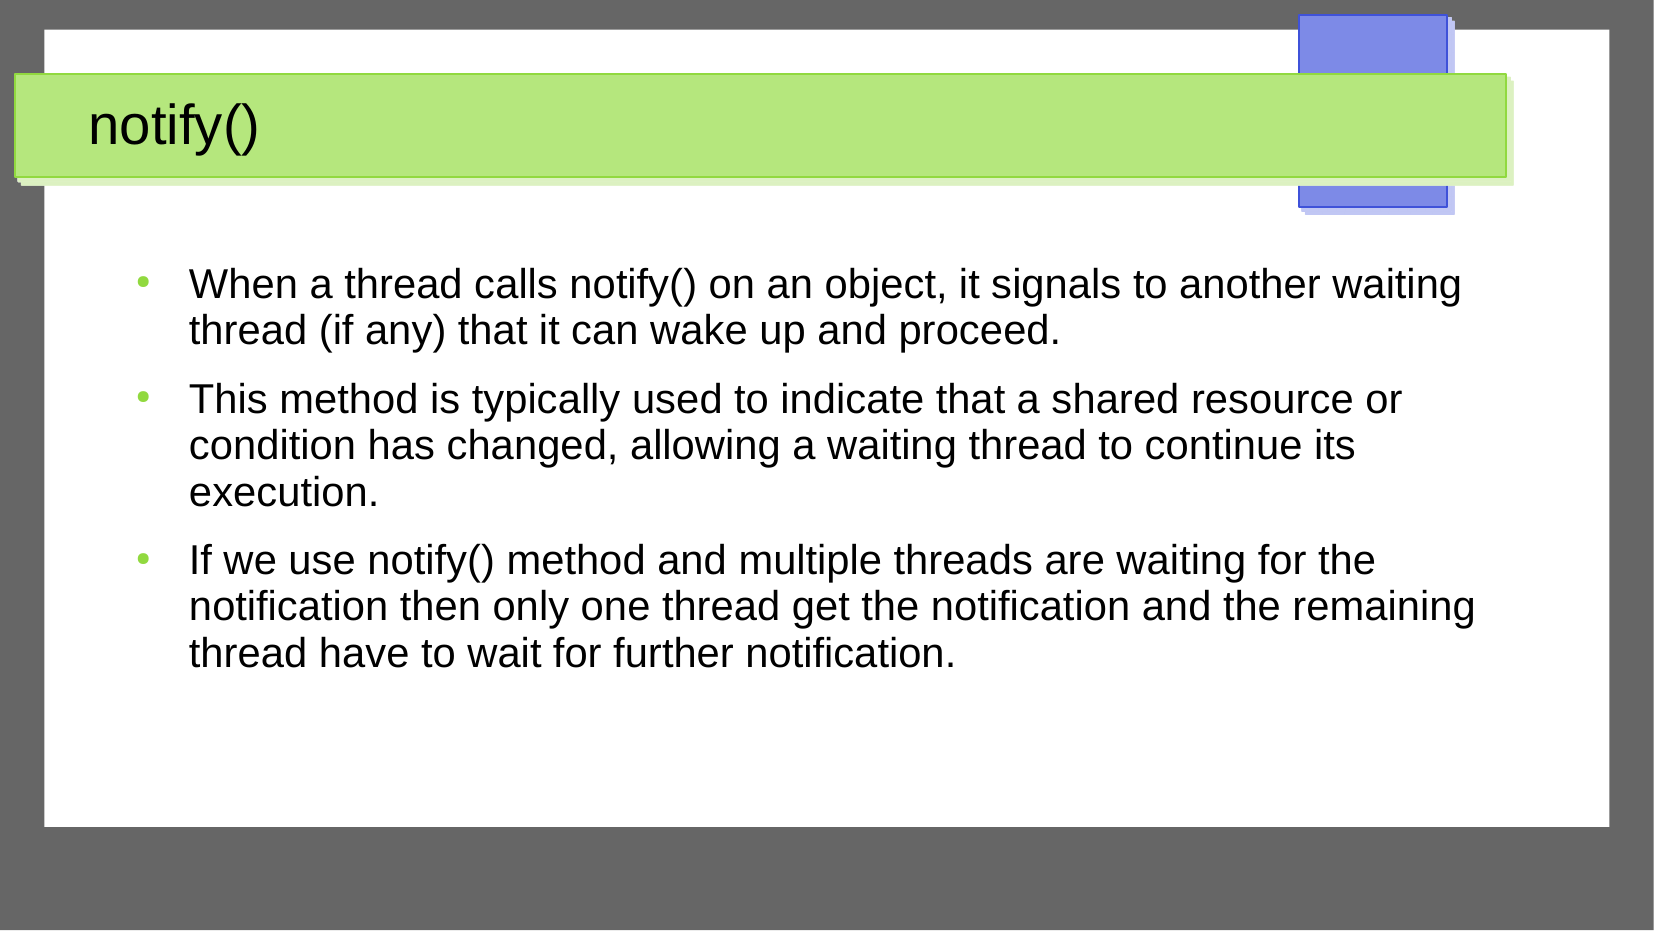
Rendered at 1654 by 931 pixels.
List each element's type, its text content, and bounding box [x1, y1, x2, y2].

list When a thread calls notify() on an object, it signals to another waiting thread (if any) that it can wake up and proceed. This method is typically used to indicate that a shared resource or condition has changed, allowing a waiting thread to continue its execution. If we use notify() method and multiple threads are waiting for the notification then only one thread get the notification and the remaining thread have to wait for further notification. [118, 191, 1506, 739]
title notify() [88, 73, 1506, 178]
